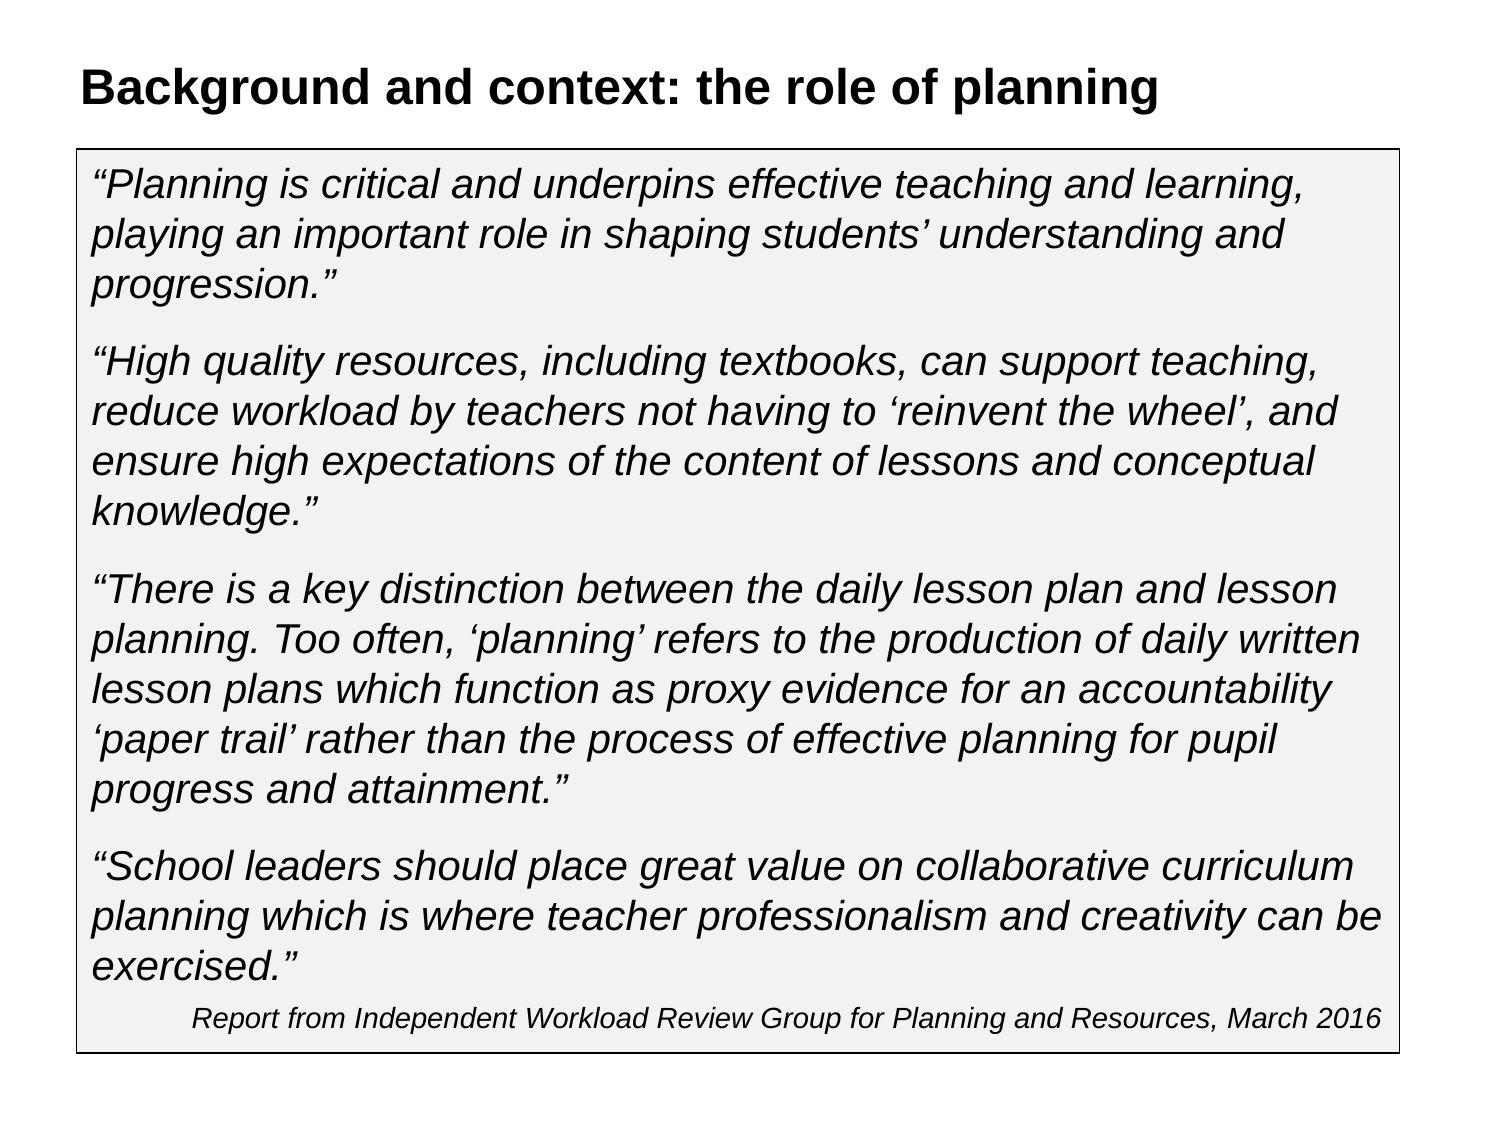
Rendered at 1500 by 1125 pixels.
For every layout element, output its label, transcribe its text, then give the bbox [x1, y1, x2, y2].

text_box “Planning is critical and underpins effective teaching and learning, playing an important role in shaping students’ understanding and progression.” “High quality resources, including textbooks, can support teaching, reduce workload by teachers not having to ‘reinvent the wheel’, and ensure high expectations of the content of lessons and conceptual knowledge.” “There is a key distinction between the daily lesson plan and lesson planning. Too often, ‘planning’ refers to the production of daily written lesson plans which function as proxy evidence for an accountability ‘paper trail’ rather than the process of effective planning for pupil progress and attainment.” “School leaders should place great value on collaborative curriculum planning which is where teacher professionalism and creativity can be exercised.” Report from Independent Workload Review Group for Planning and Resources, March 2016 [76, 149, 1400, 1053]
title Background and context: the role of planning [64, 30, 1376, 138]
